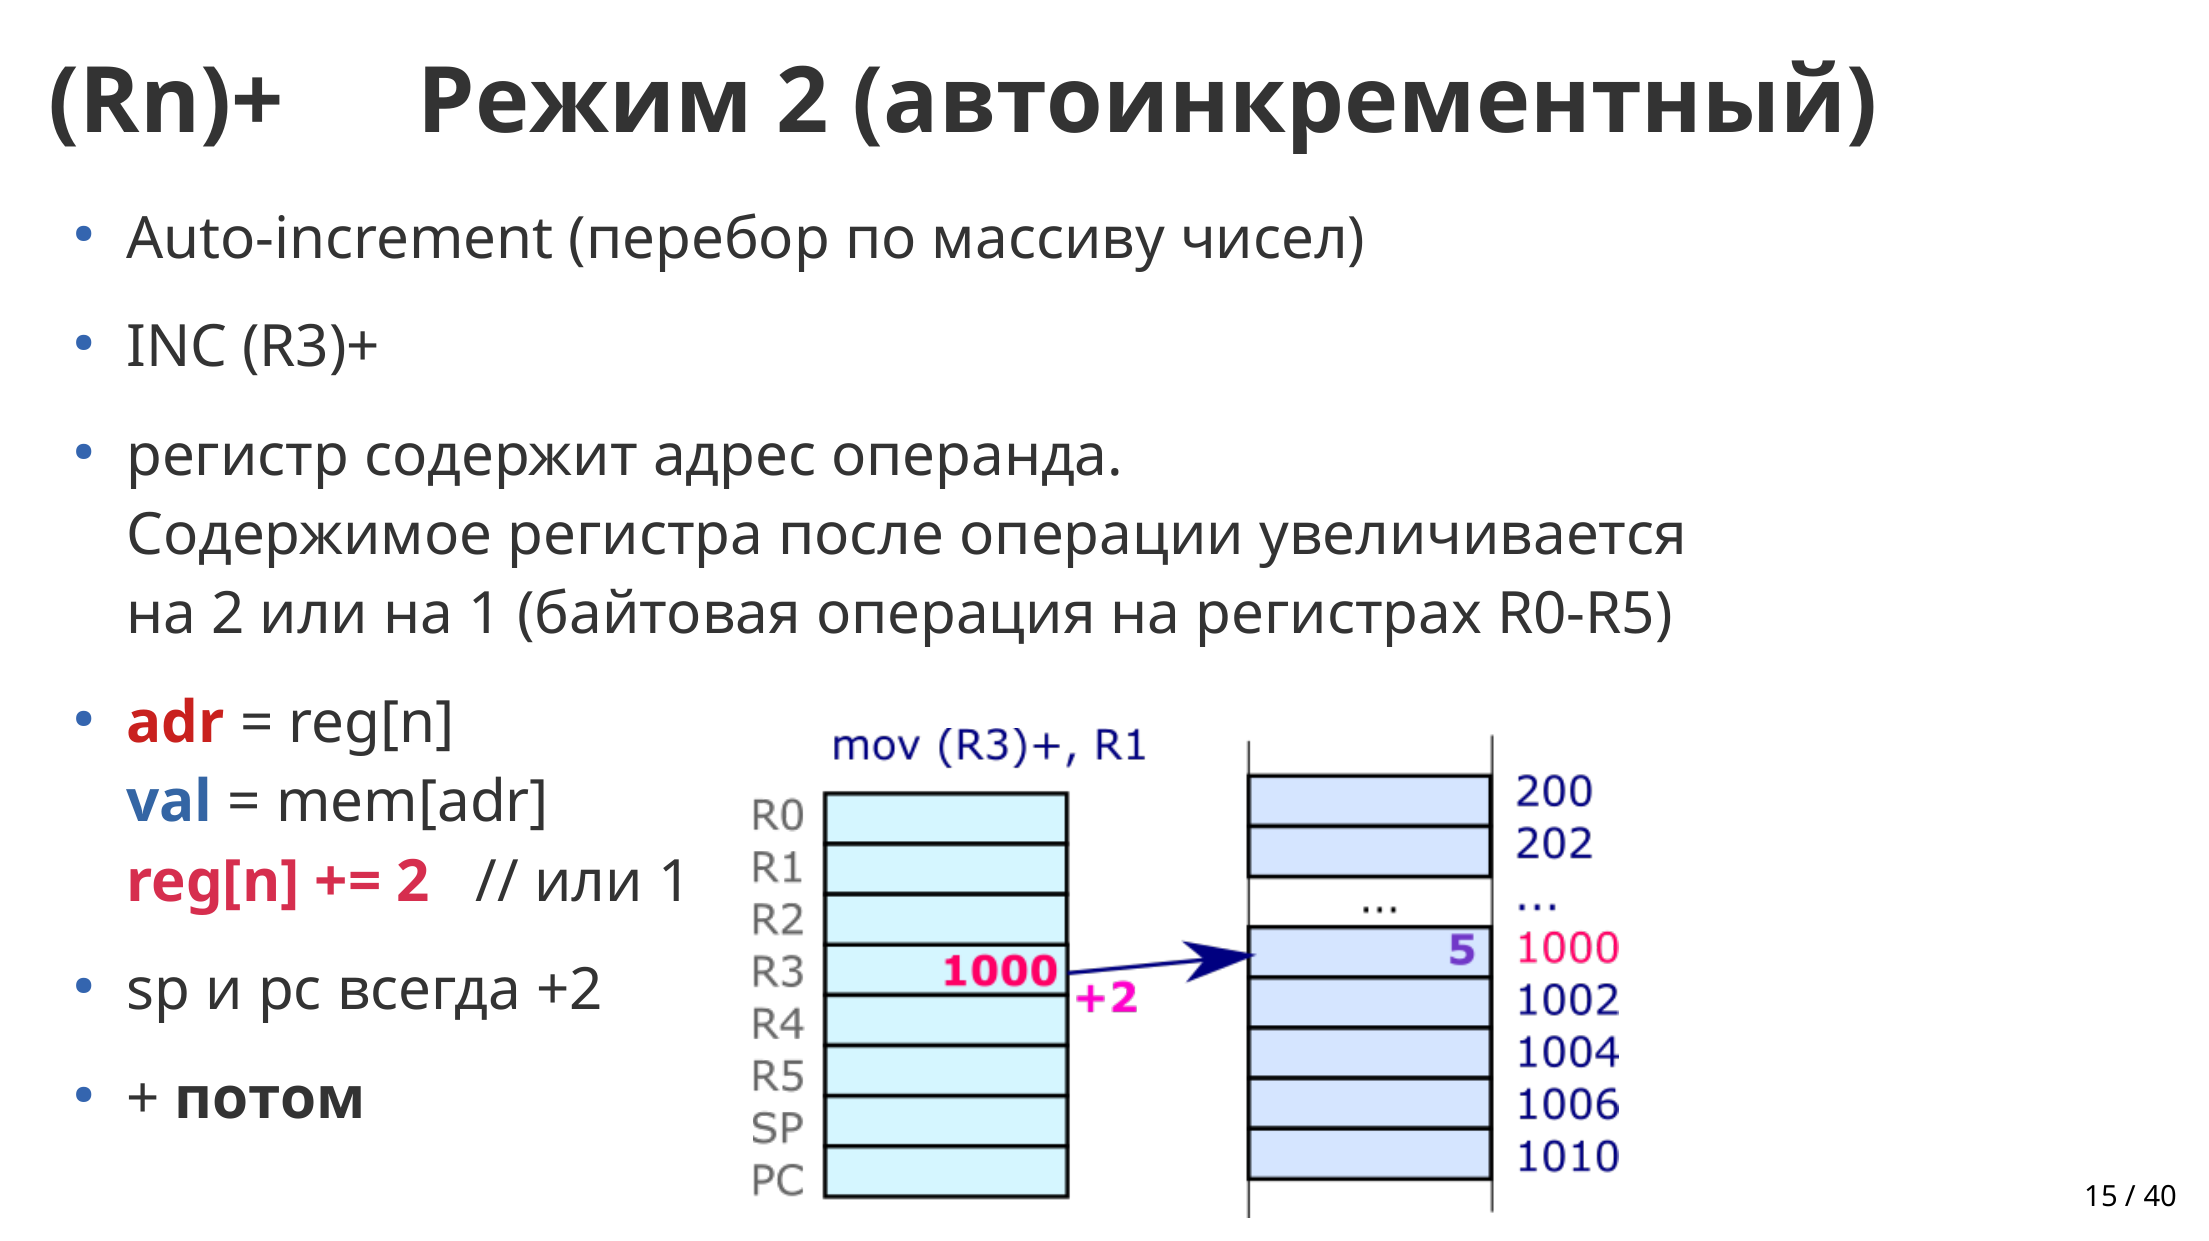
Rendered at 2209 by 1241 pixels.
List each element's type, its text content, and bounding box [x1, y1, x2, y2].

title (Rn)+ Режим 2 (автоинкрементный) [48, 34, 2174, 160]
picture [753, 728, 1619, 1218]
list Auto-increment (перебор по массиву чисел) INC (R3)+ регистр содержит адрес операнда. Содержимое регистра после операции увеличивается на 2 или на 1 (байтовая операция на регистрах R0-R5) adr = reg[n] val = mem[adr] reg[n] += 2 // или 1 sp и pc всегда +2 + потом [55, 195, 1690, 1177]
